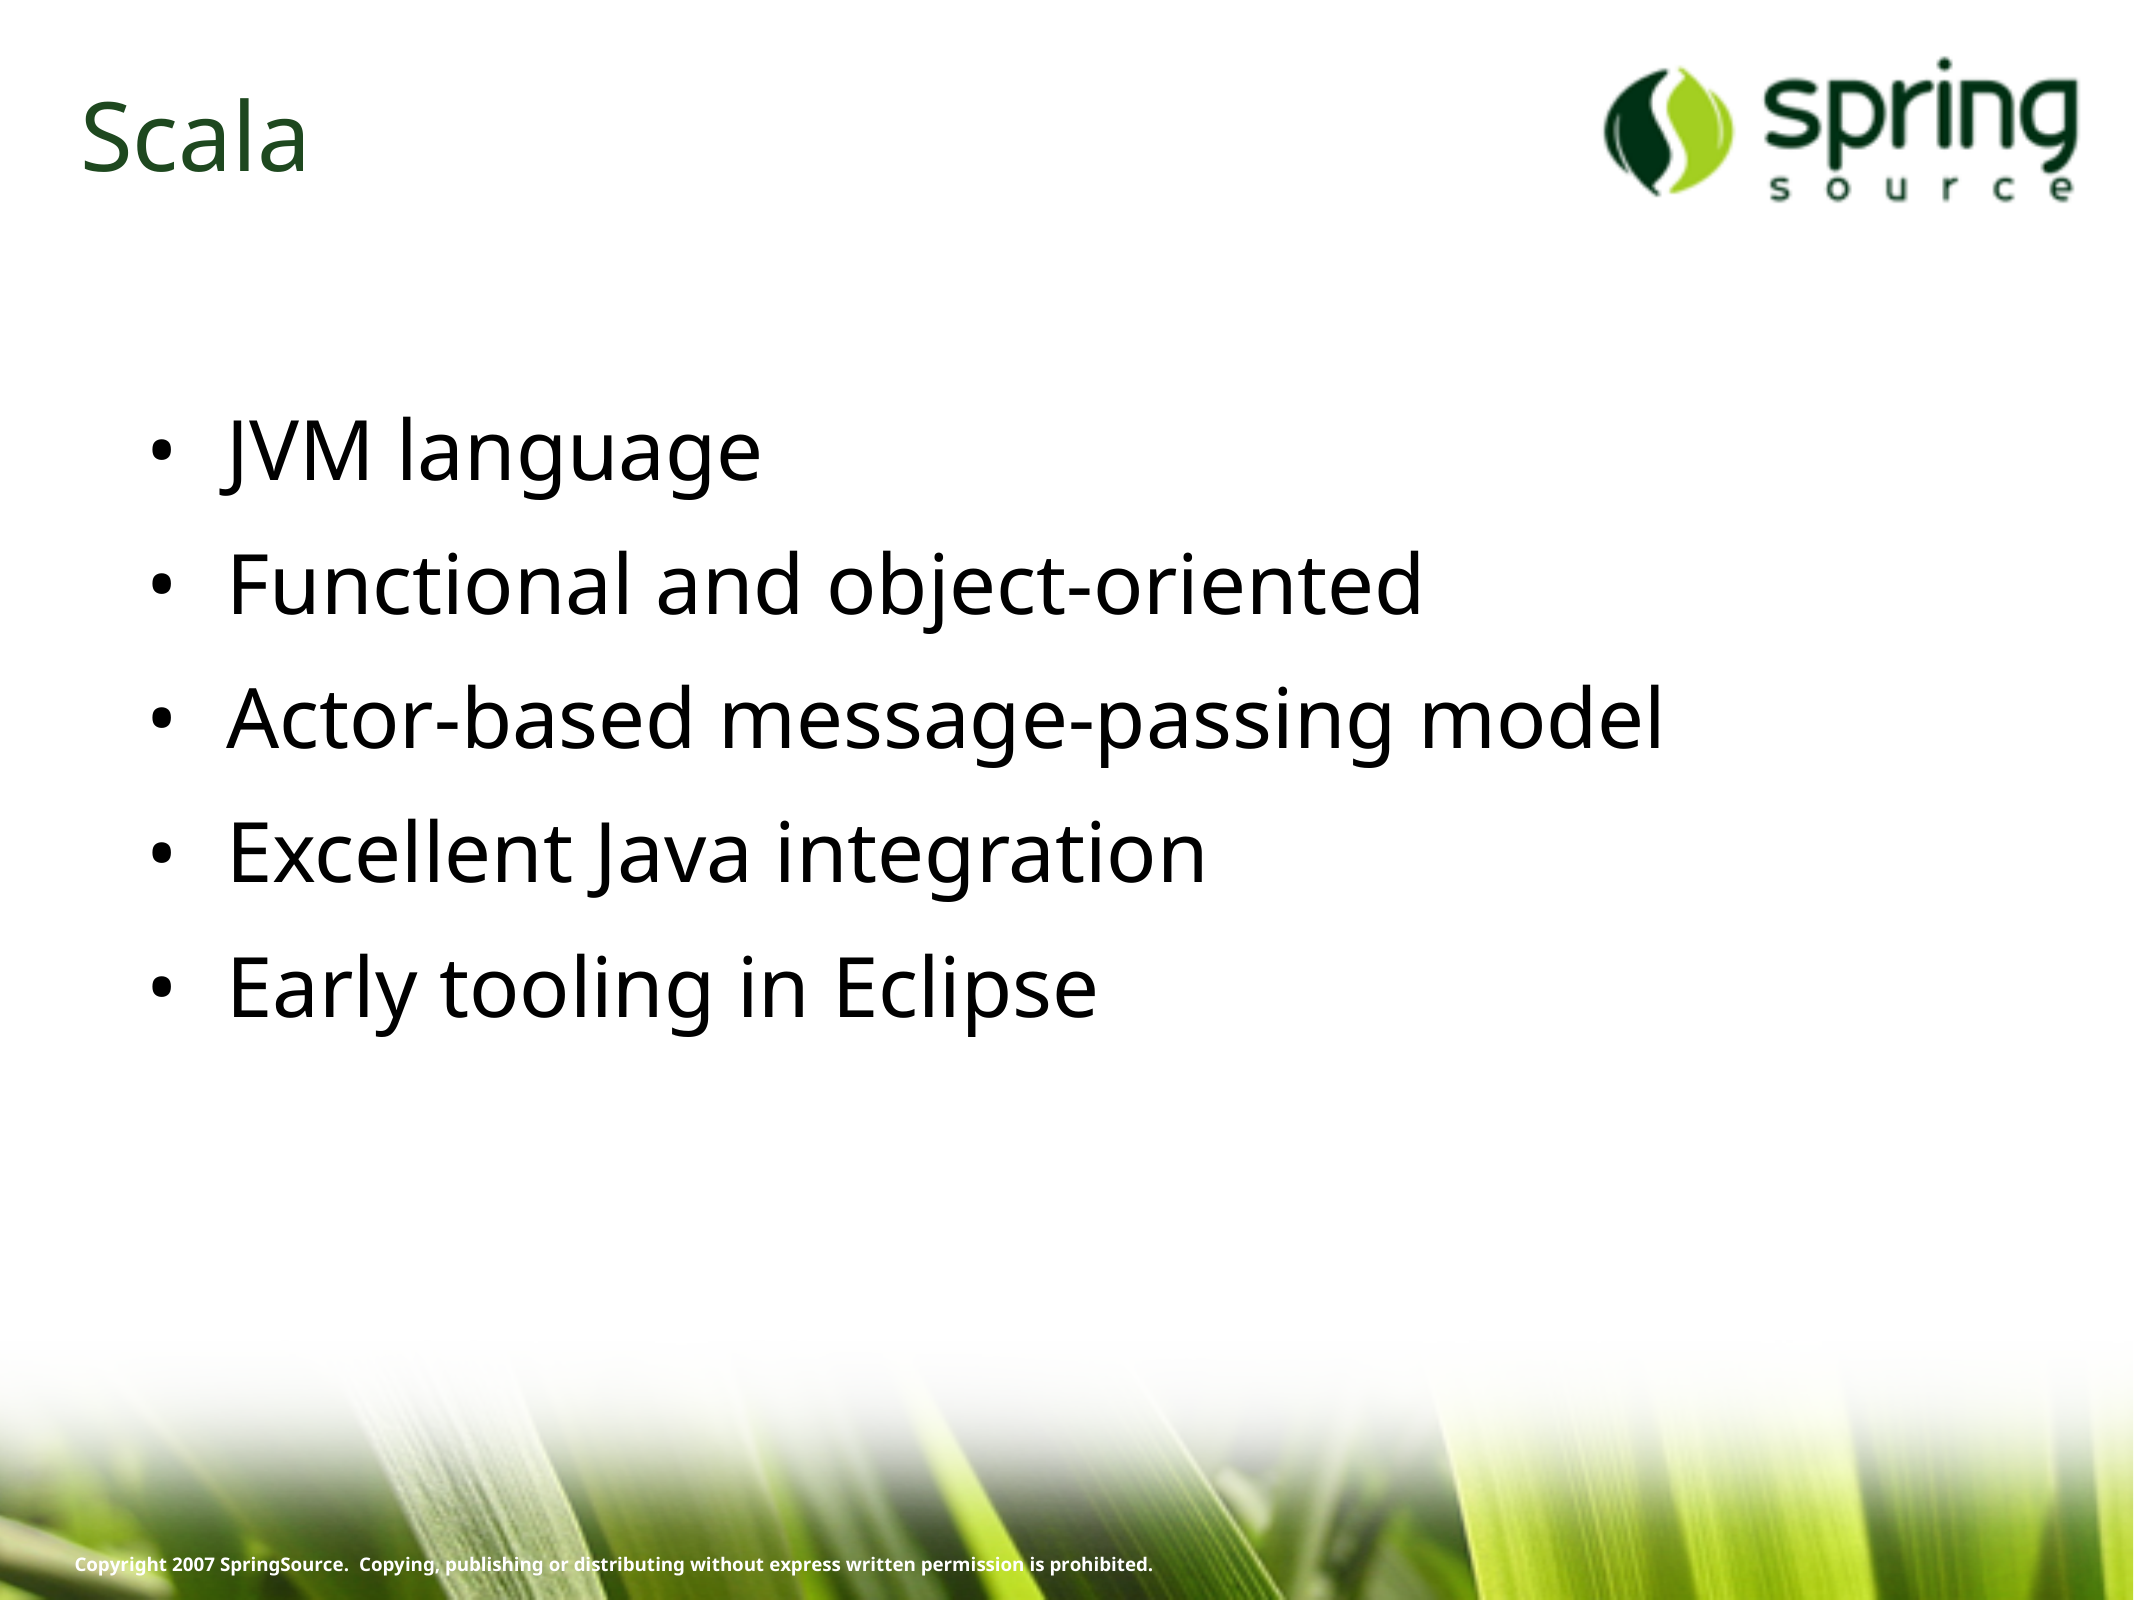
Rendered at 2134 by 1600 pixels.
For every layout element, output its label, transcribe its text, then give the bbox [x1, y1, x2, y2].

picture [1555, 46, 2134, 224]
list JVM language Functional and object-oriented Actor-based message-passing model Excellent Java integration Early tooling in Eclipse [146, 391, 1982, 1319]
title Scala [80, 16, 1548, 253]
picture [0, 1340, 2134, 1600]
